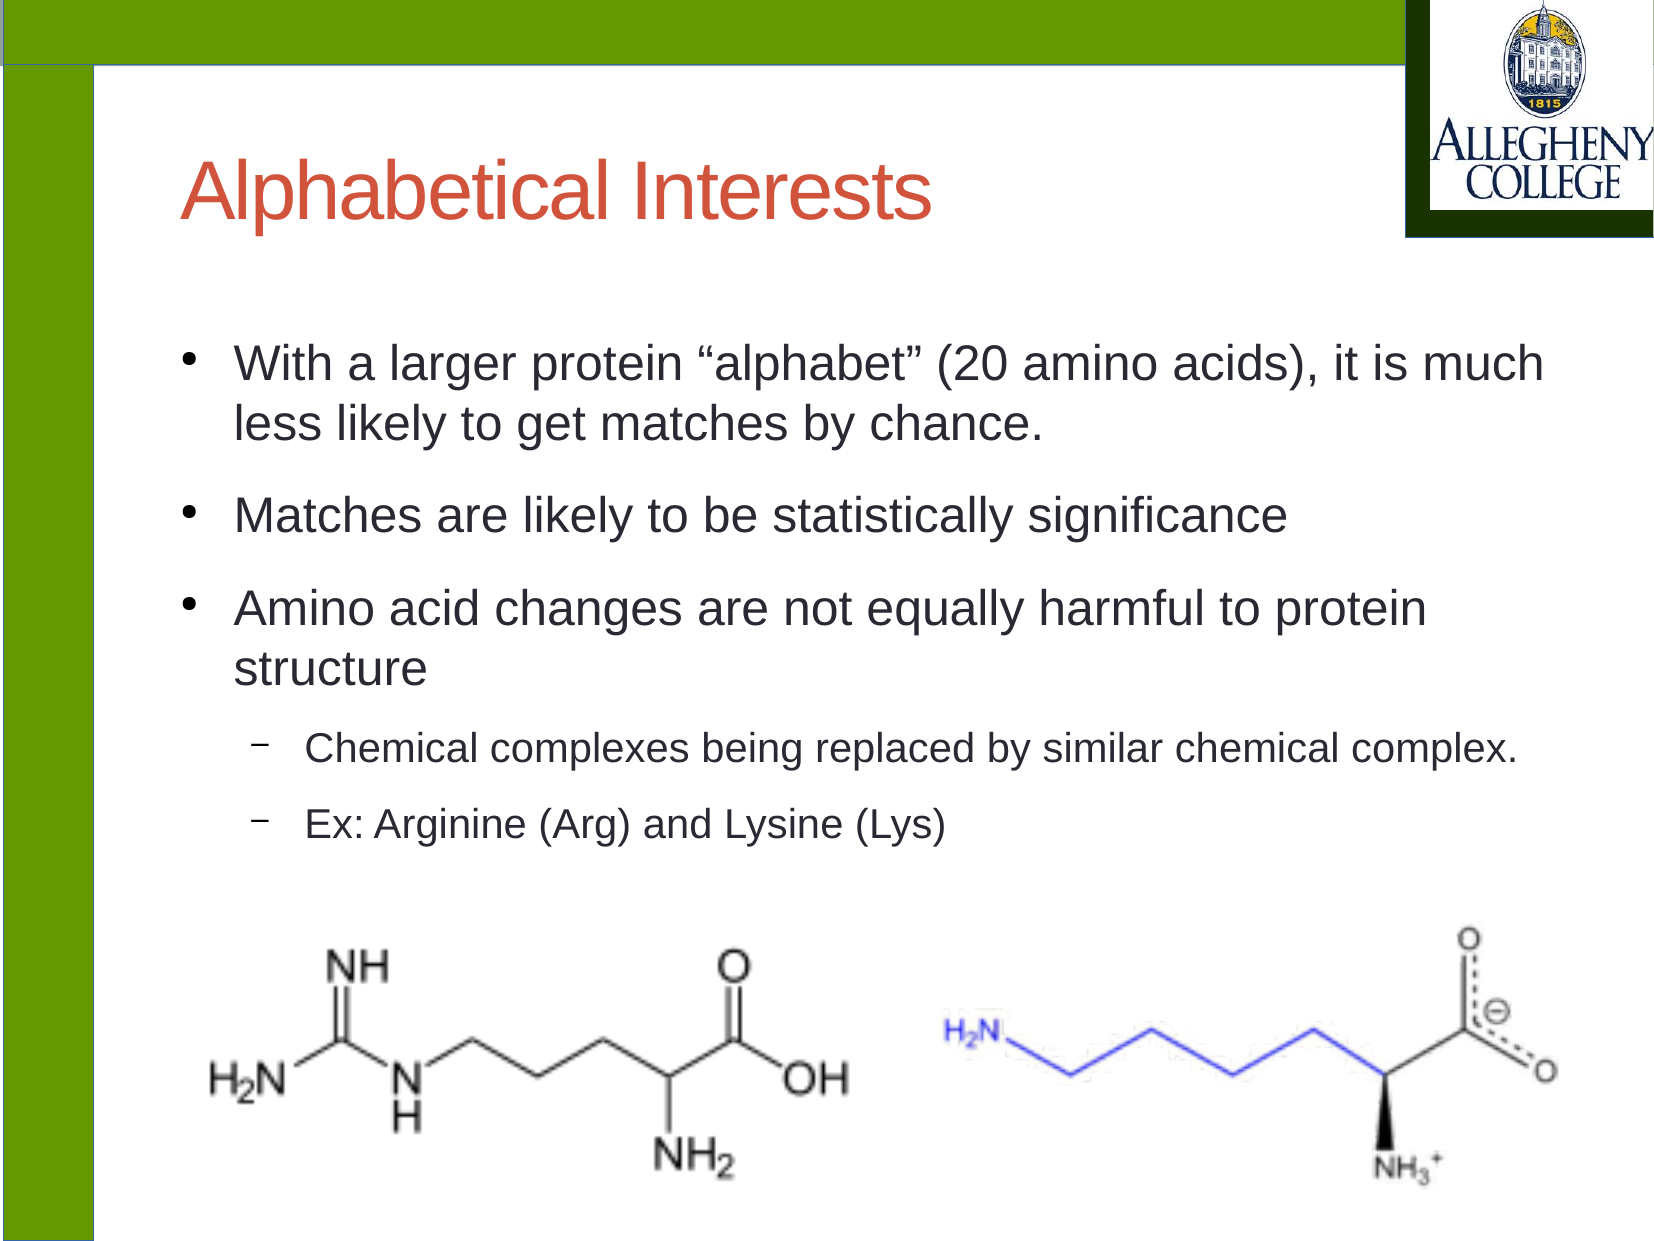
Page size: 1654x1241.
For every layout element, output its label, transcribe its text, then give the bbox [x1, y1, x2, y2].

text_box [3, 0, 1654, 1241]
picture [938, 919, 1565, 1193]
picture [1430, 0, 1654, 210]
title Alphabetical Interests [165, 96, 1143, 276]
list With a larger protein “alphabet” (20 amino acids), it is much less likely to get matches by chance. Matches are likely to be statistically significance Amino acid changes are not equally harmful to protein structure Chemical complexes being replaced by similar chemical complex. Ex: Arginine (Arg) and Lysine (Lys) [147, 322, 1576, 903]
picture [195, 944, 863, 1186]
